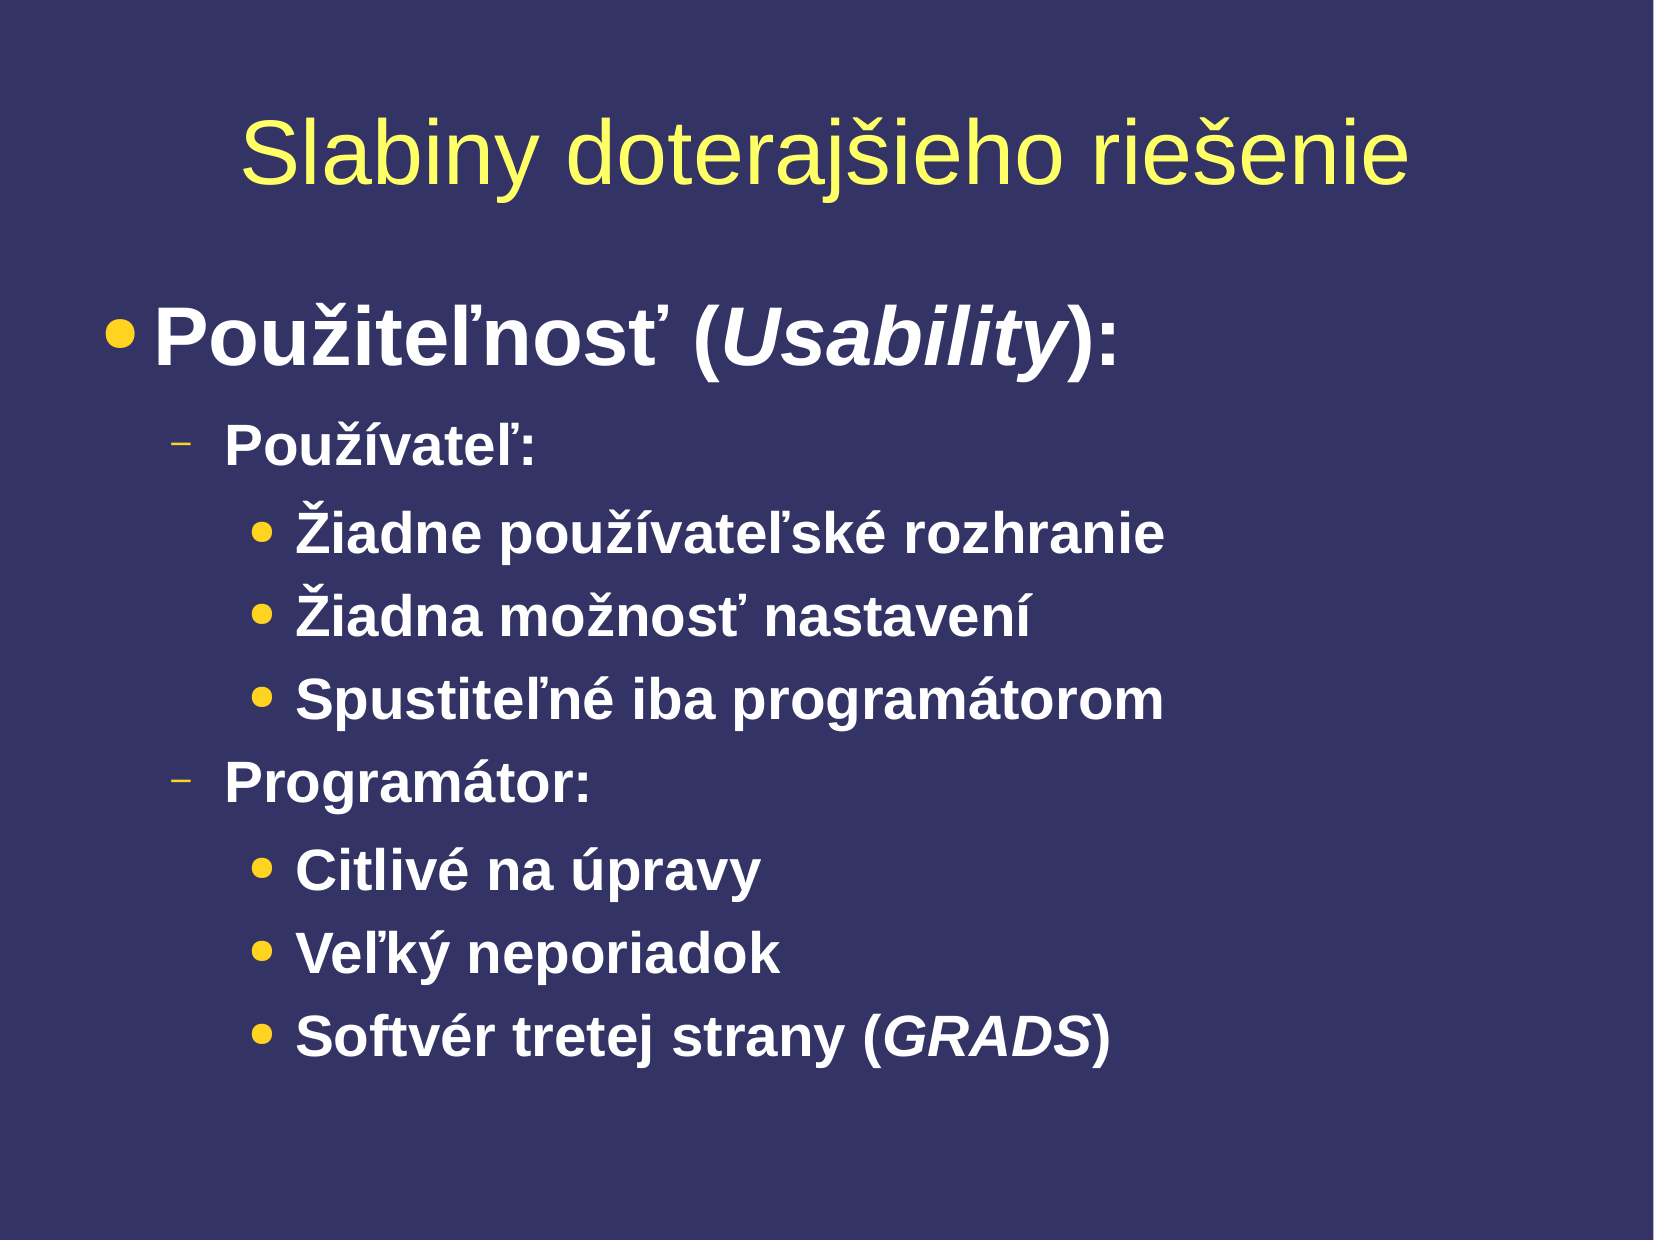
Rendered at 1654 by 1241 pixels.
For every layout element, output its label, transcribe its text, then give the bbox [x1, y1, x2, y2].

list Použiteľnosť (Usability): Používateľ: Žiadne používateľské rozhranie Žiadna možnosť nastavení Spustiteľné iba programátorom Programátor: Citlivé na úpravy Veľký neporiadok Softvér tretej strany (GRADS) [82, 290, 1571, 1109]
title Slabiny doterajšieho riešenie [82, 49, 1571, 257]
